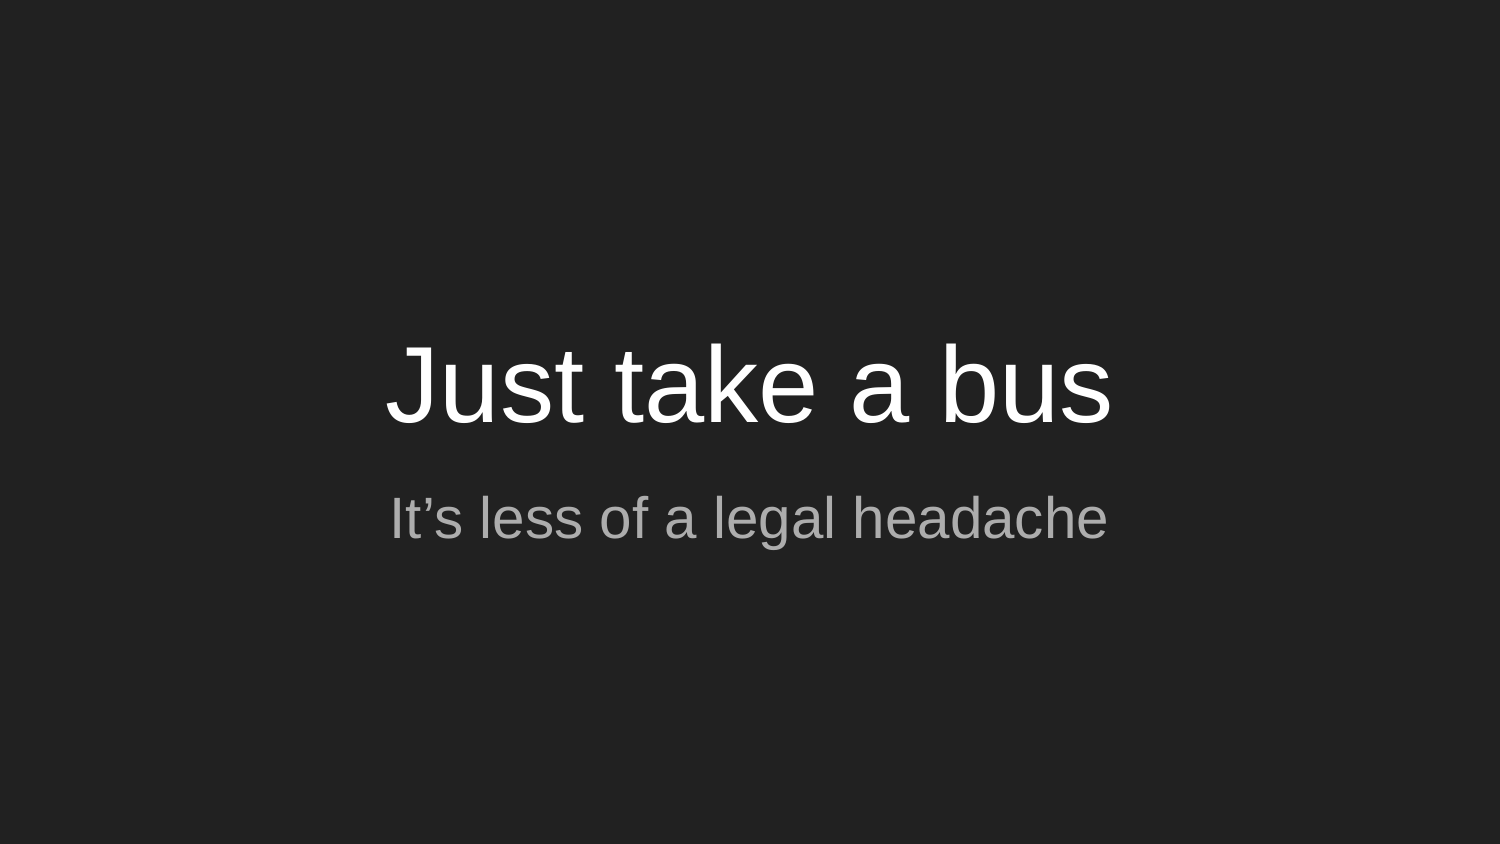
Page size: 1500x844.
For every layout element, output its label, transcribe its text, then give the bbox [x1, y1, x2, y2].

subtitle It’s less of a legal headache [51, 464, 1449, 595]
title Just take a bus [51, 122, 1449, 459]
